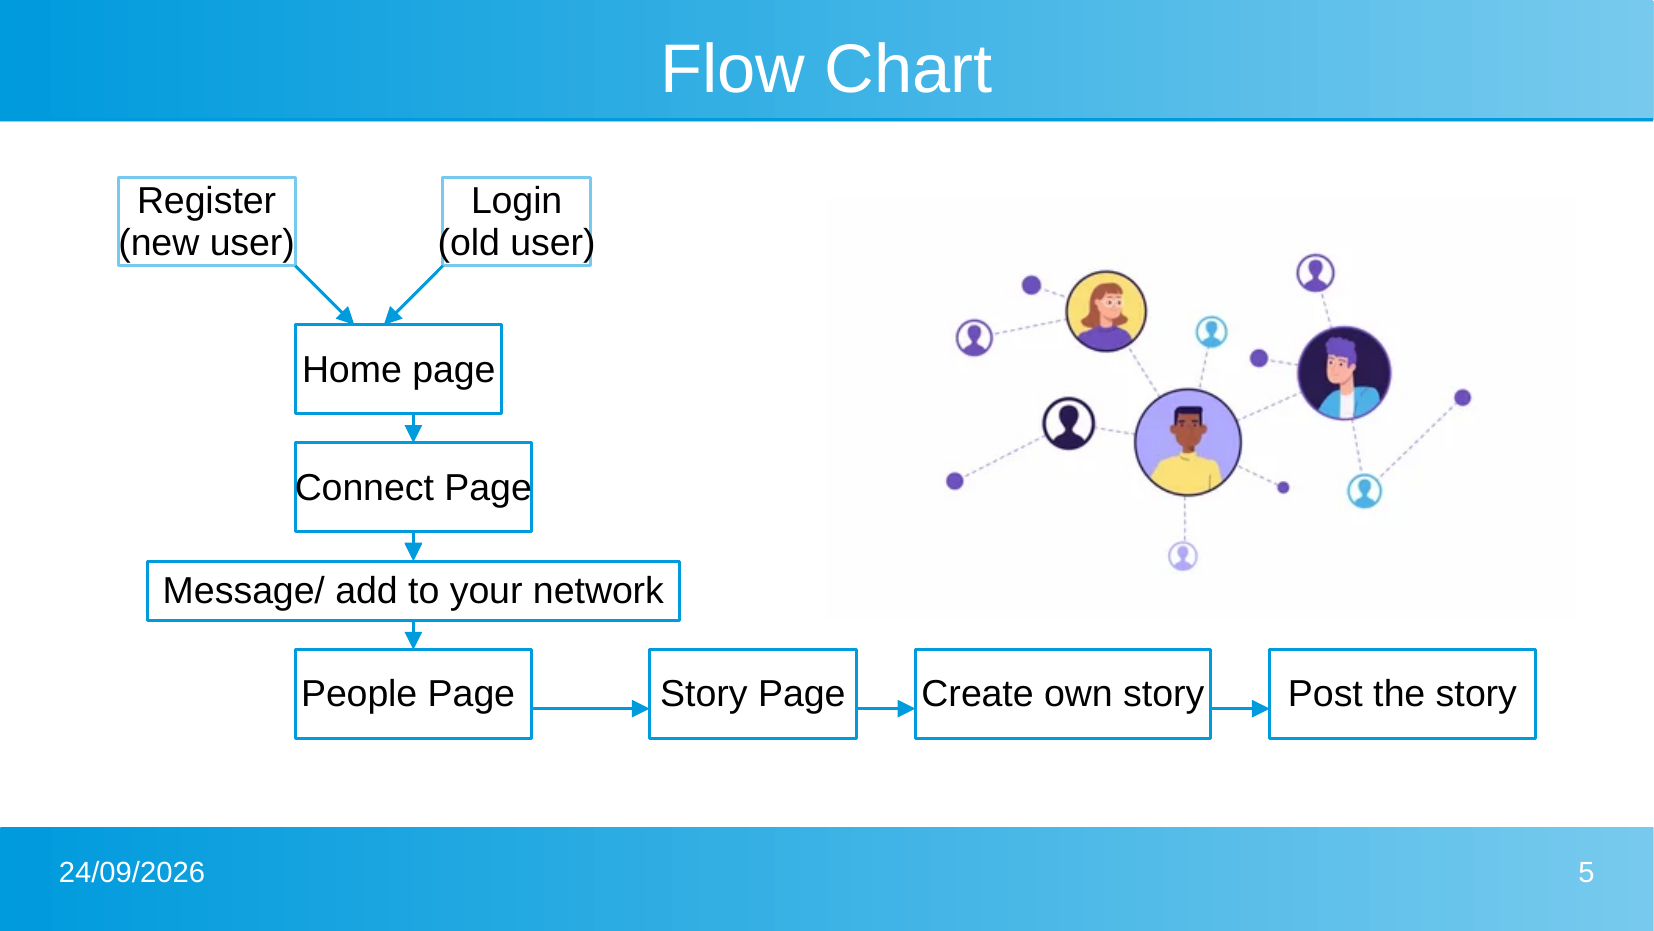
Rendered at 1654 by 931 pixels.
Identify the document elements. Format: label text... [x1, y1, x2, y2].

text_box Create own story [915, 649, 1211, 739]
text_box Register (new user) [118, 177, 296, 266]
text_box Post the story [1269, 649, 1536, 739]
text_box Home page [295, 324, 502, 414]
title Flow Chart [59, 29, 1595, 108]
text_box Story Page [649, 649, 857, 739]
picture [826, 198, 1577, 621]
text_box Connect Page [295, 442, 532, 532]
text_box Message/ add to your network [147, 561, 680, 621]
text_box People Page [295, 649, 532, 739]
text_box Login (old user) [442, 177, 591, 266]
